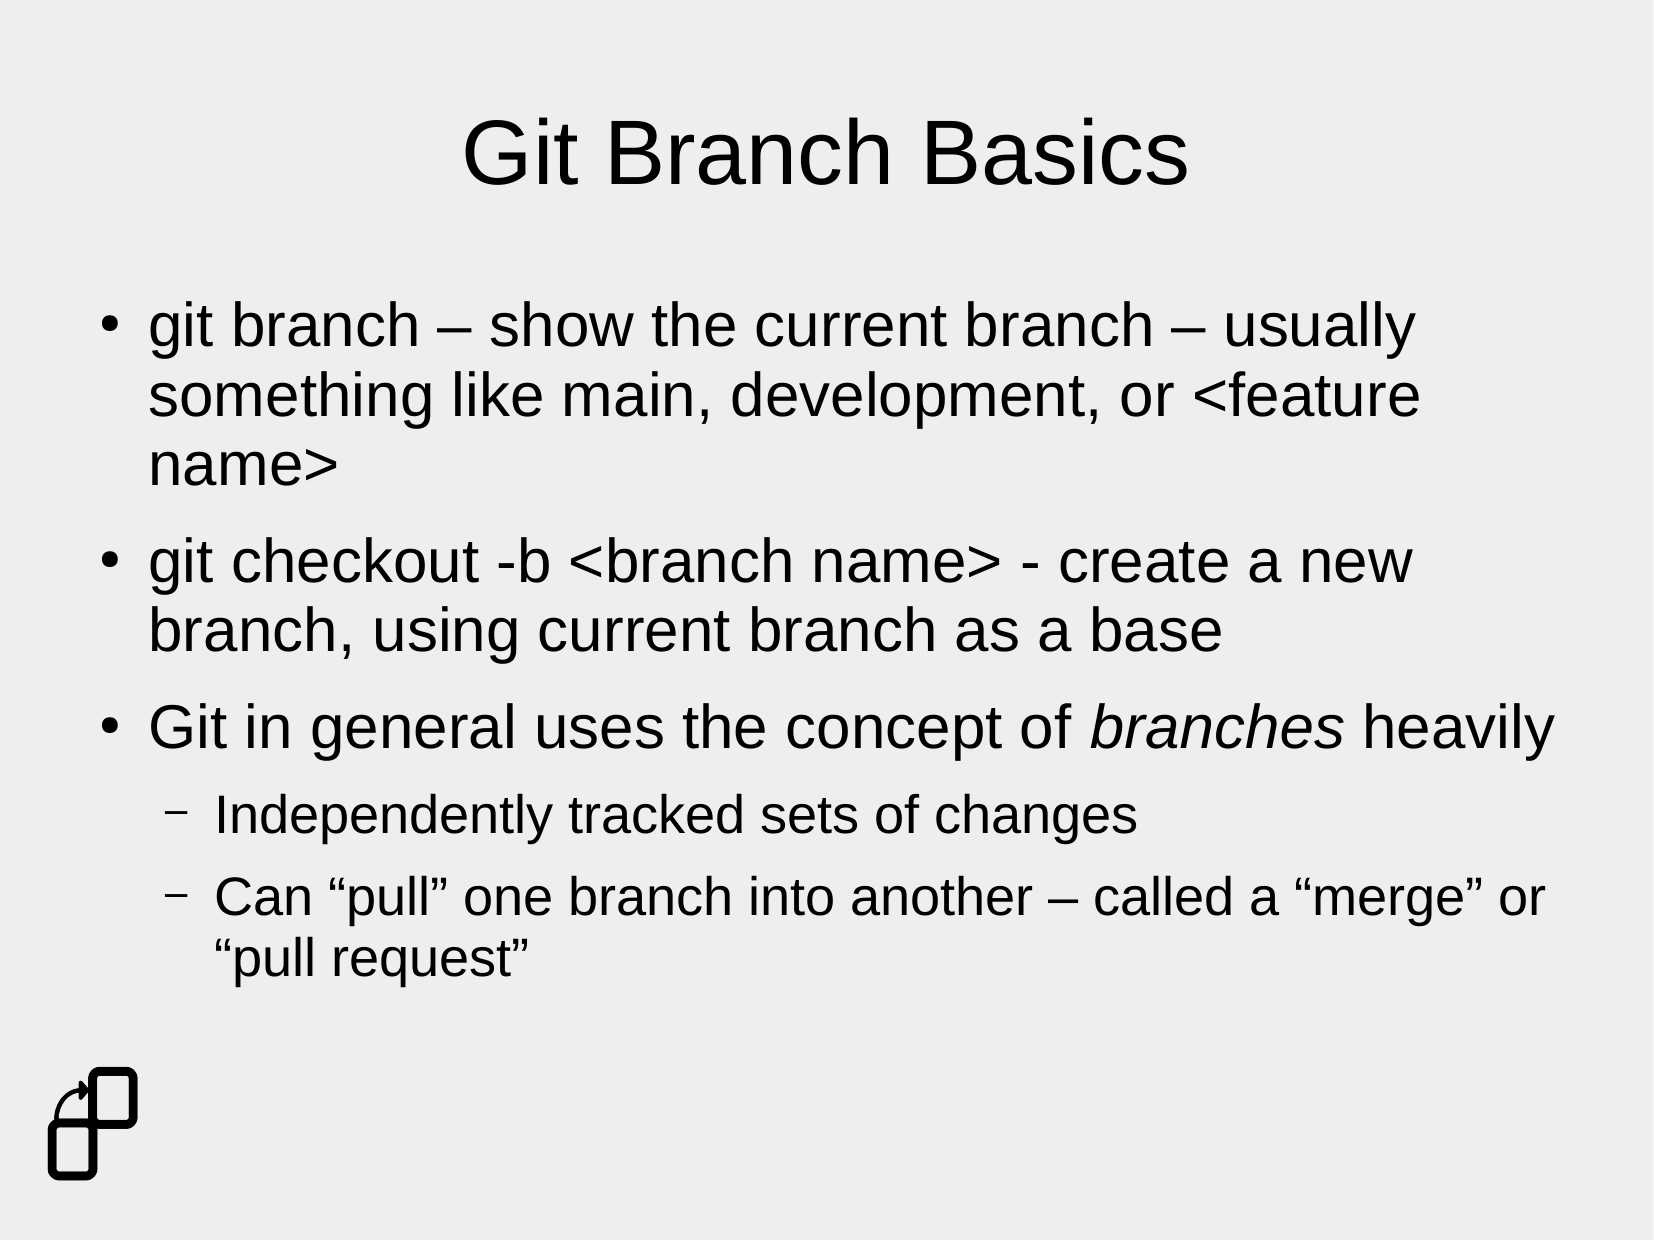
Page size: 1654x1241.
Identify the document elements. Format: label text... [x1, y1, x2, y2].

picture [30, 1062, 153, 1186]
title Git Branch Basics [82, 49, 1571, 257]
list git branch – show the current branch – usually something like main, development, or <feature name> git checkout -b <branch name> - create a new branch, using current branch as a base Git in general uses the concept of branches heavily Independently tracked sets of changes Can “pull” one branch into another – called a “merge” or “pull request” [82, 290, 1571, 1010]
